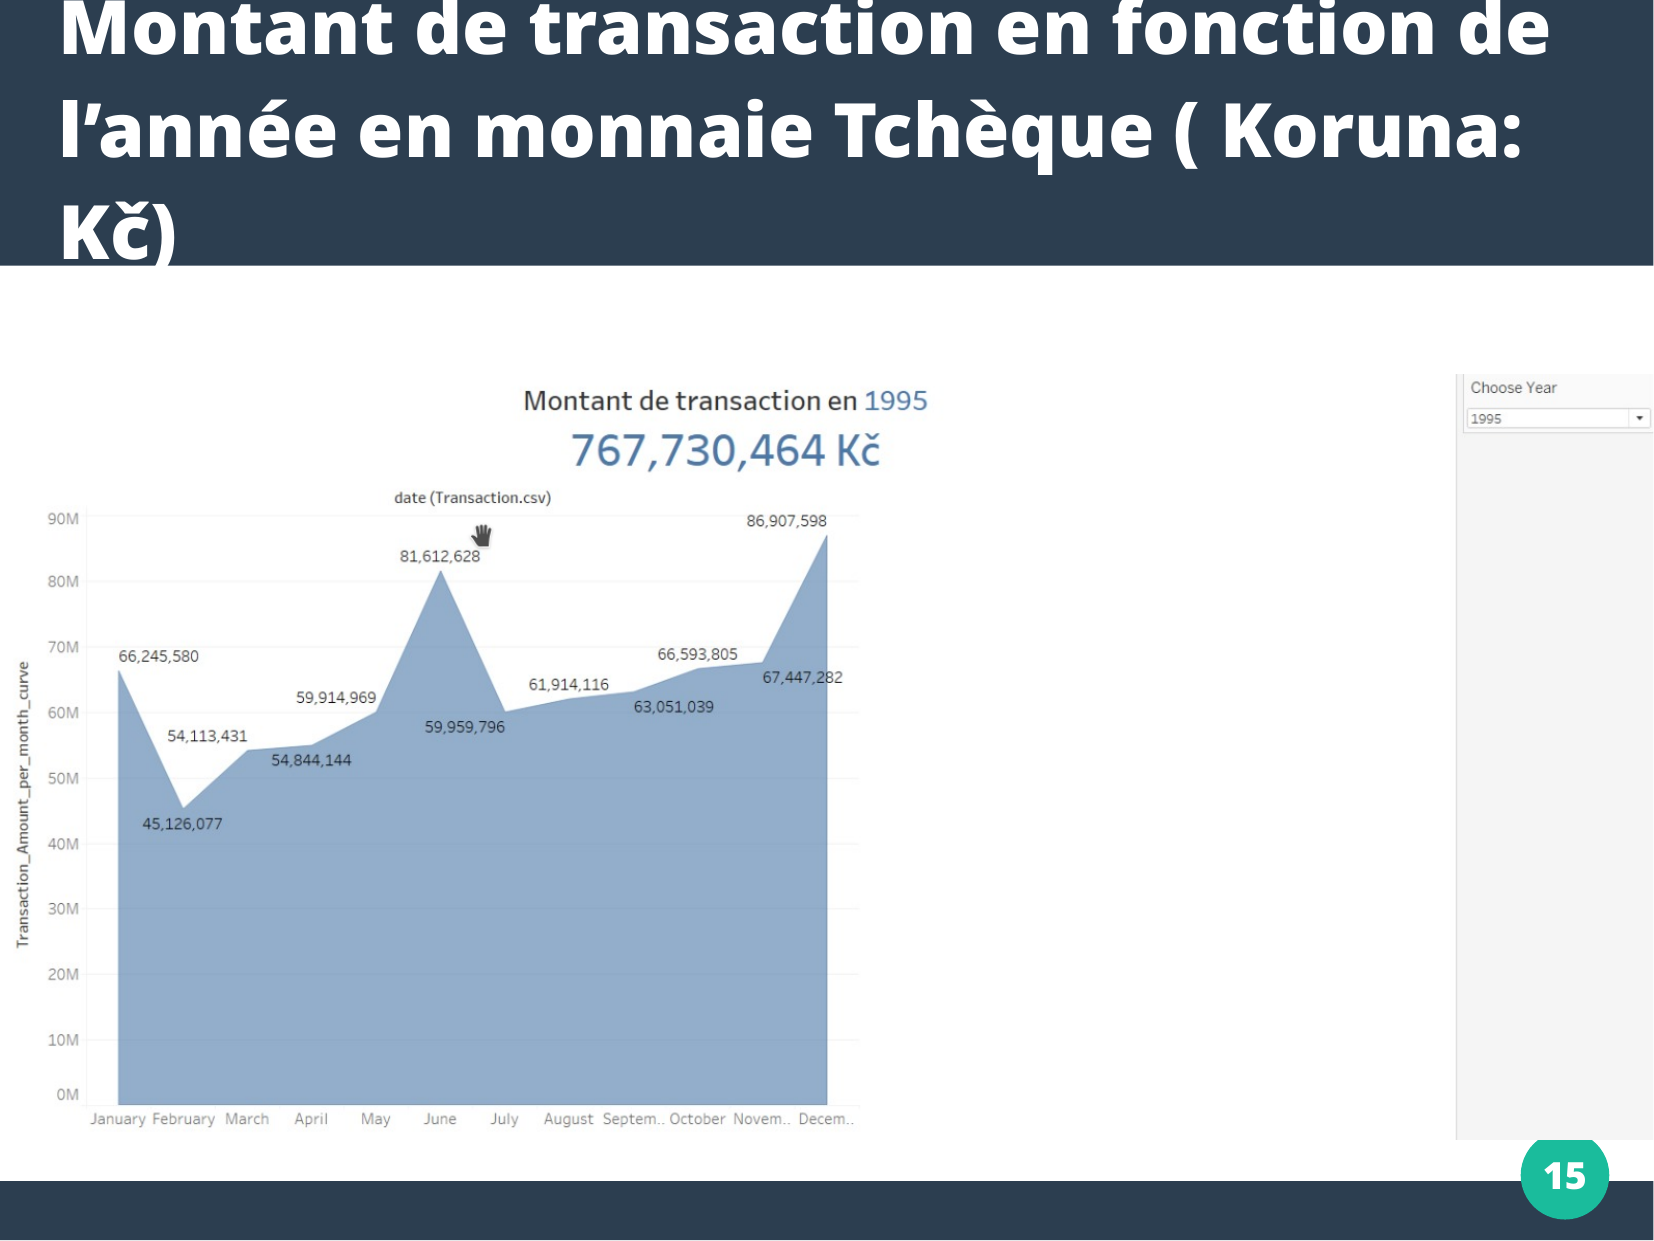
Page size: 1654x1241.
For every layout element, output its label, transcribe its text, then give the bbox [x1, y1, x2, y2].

picture [0, 374, 1654, 1141]
title Montant de transaction en fonction de l’année en monnaie Tchèque ( Koruna: Kč) [59, 49, 1595, 207]
